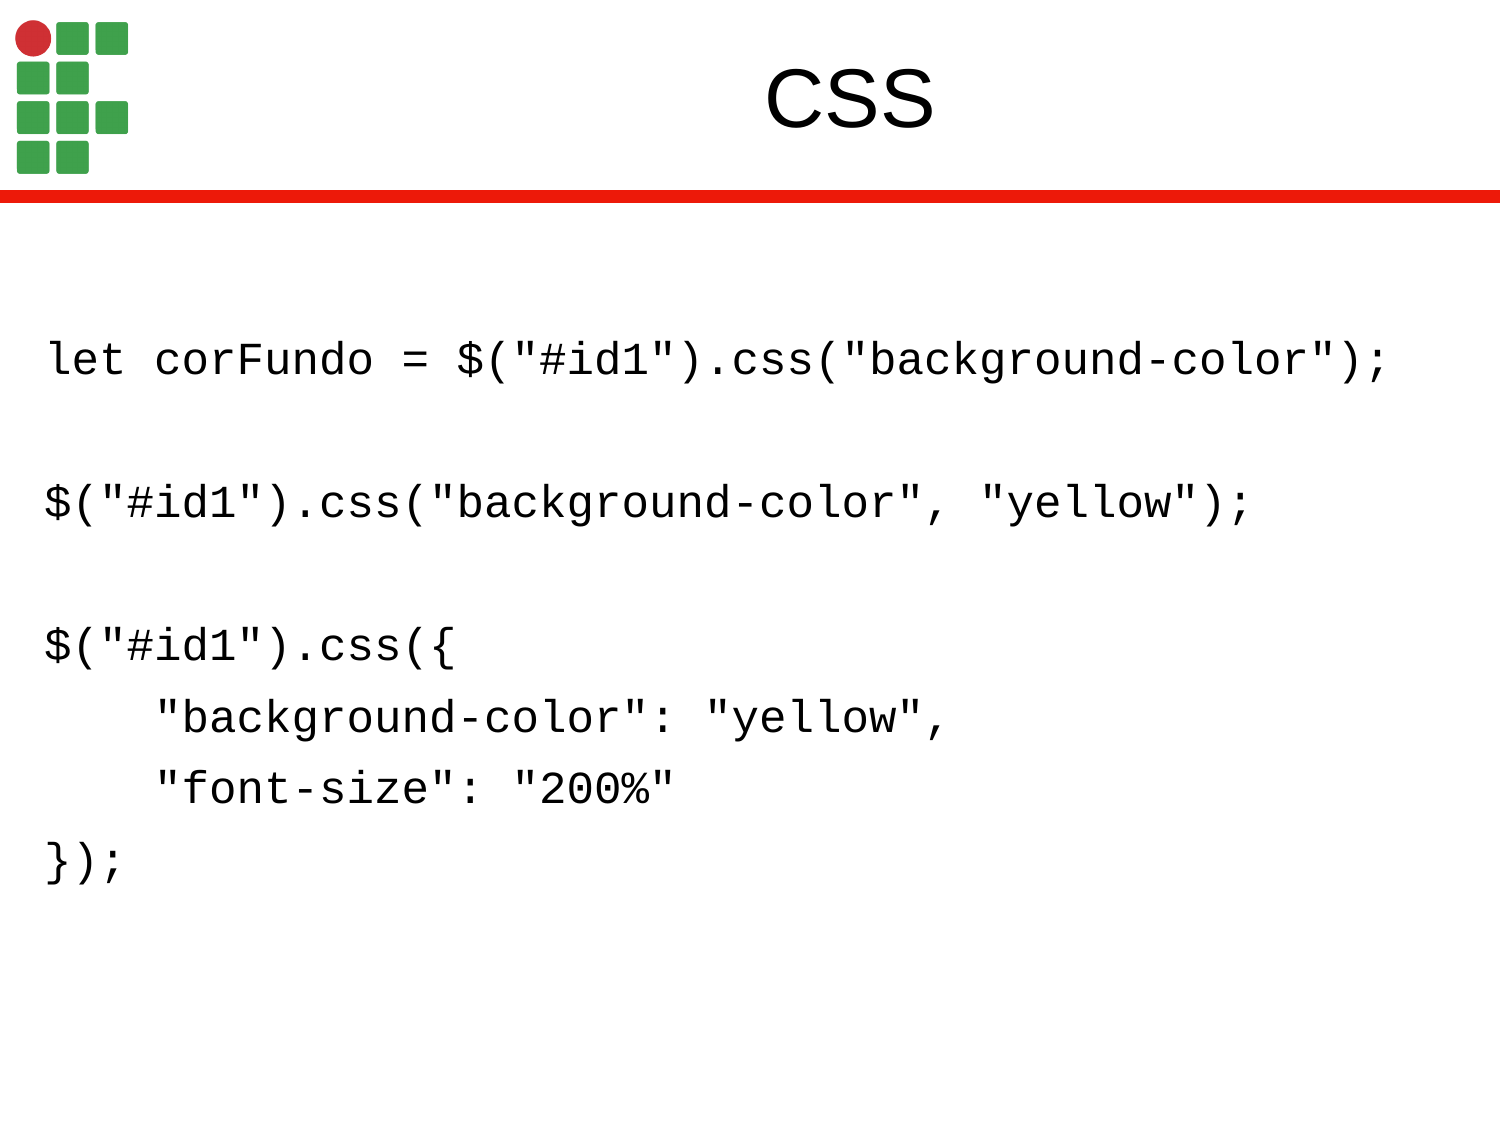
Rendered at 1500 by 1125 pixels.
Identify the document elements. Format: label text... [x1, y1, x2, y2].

picture [14, 16, 130, 178]
title CSS [230, 0, 1471, 202]
list let corFundo = $("#id1").css("background-color"); $("#id1").css("background-color", "yellow"); $("#id1").css({ "background-color": "yellow", "font-size": "200%" }); [29, 207, 1471, 1087]
